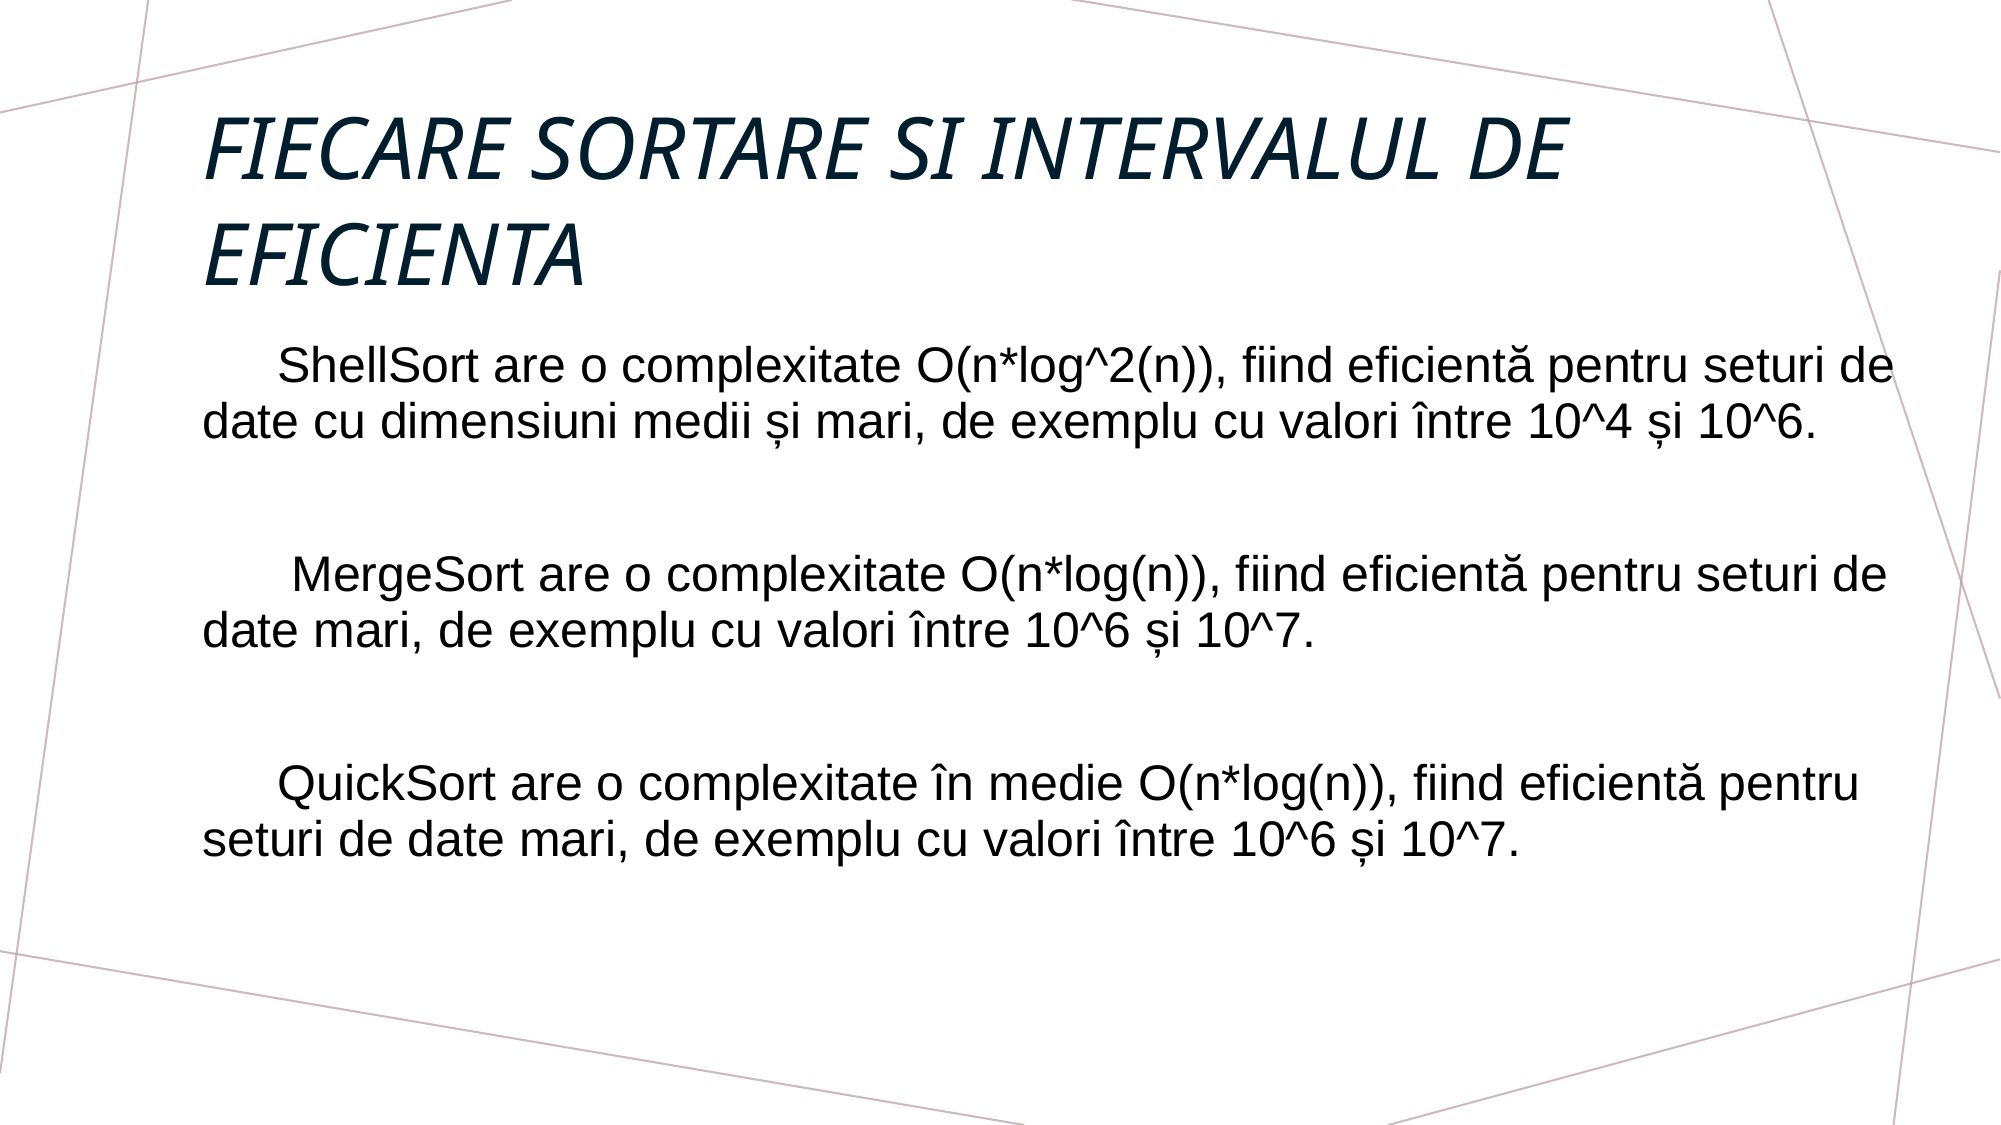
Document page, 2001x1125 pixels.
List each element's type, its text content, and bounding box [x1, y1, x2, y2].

title Fiecare sortare si intervalul de eficienta [187, 87, 1926, 315]
list ShellSort are o complexitate O(n*log^2(n)), fiind eficientă pentru seturi de date cu dimensiuni medii și mari, de exemplu cu valori între 10^4 și 10^6. MergeSort are o complexitate O(n*log(n)), fiind eficientă pentru seturi de date mari, de exemplu cu valori între 10^6 și 10^7. QuickSort are o complexitate în medie O(n*log(n)), fiind eficientă pentru seturi de date mari, de exemplu cu valori între 10^6 și 10^7. [187, 329, 1913, 1004]
